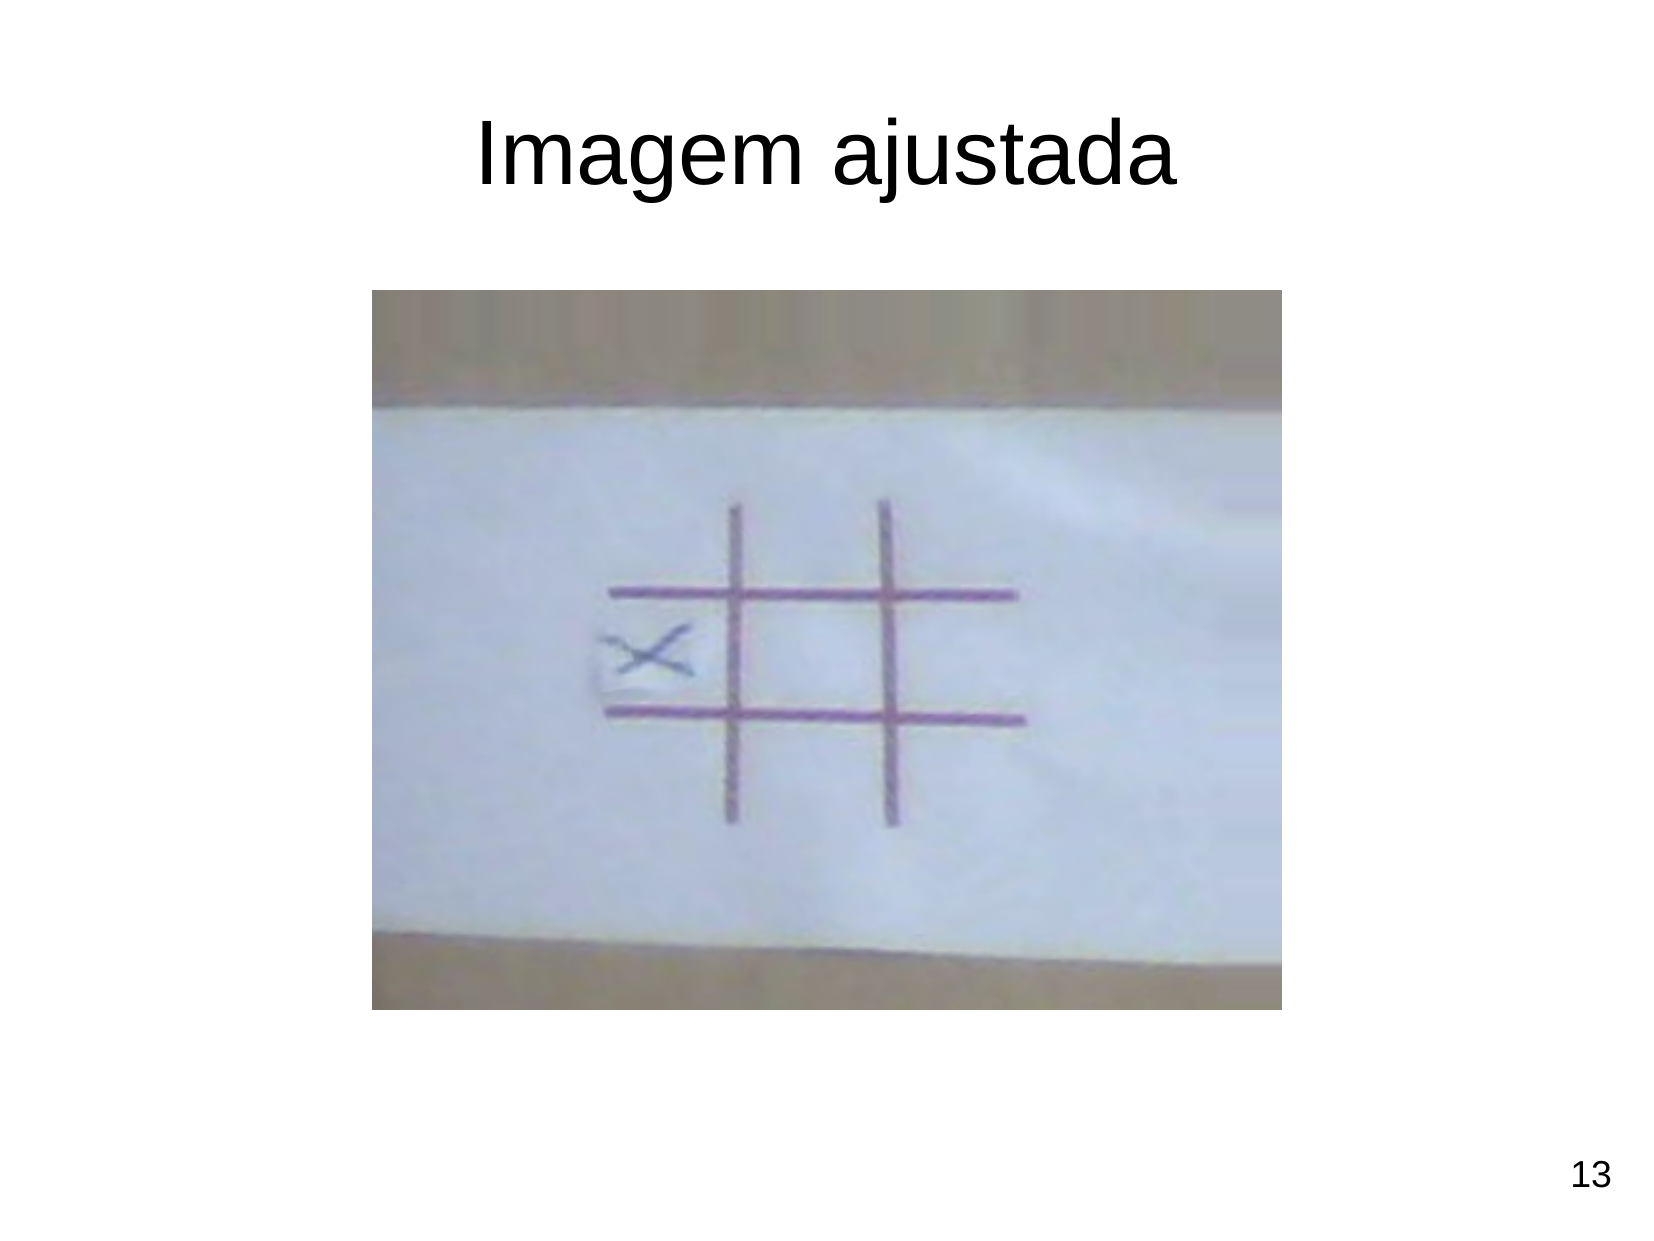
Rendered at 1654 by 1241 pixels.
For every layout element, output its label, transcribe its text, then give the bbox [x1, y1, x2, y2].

picture [372, 290, 1282, 1010]
title Imagem ajustada [82, 49, 1571, 257]
text_box <número> [968, 1146, 1627, 1217]
